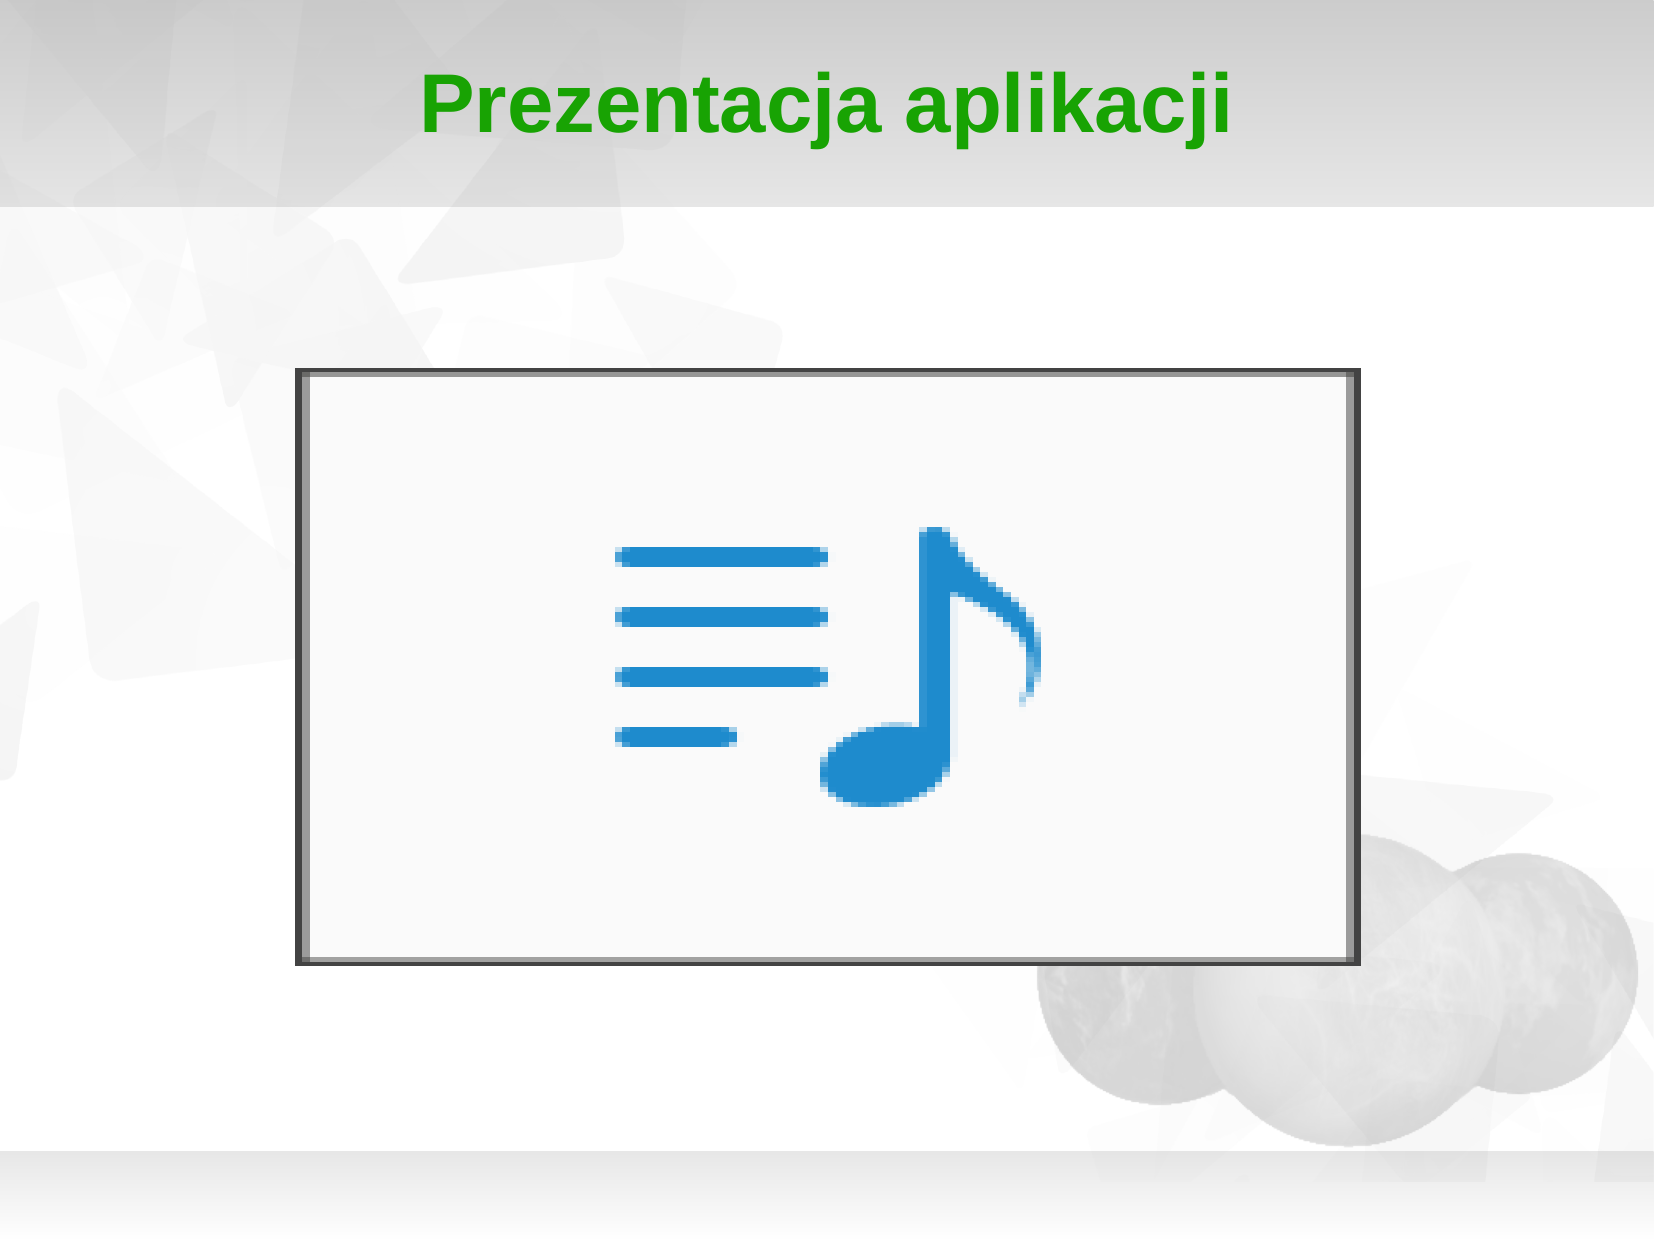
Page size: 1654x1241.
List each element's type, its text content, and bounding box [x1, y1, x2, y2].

picture [0, 0, 783, 931]
picture [915, 560, 1654, 1182]
title Prezentacja aplikacji [59, 29, 1595, 178]
text_box [294, 367, 1362, 968]
